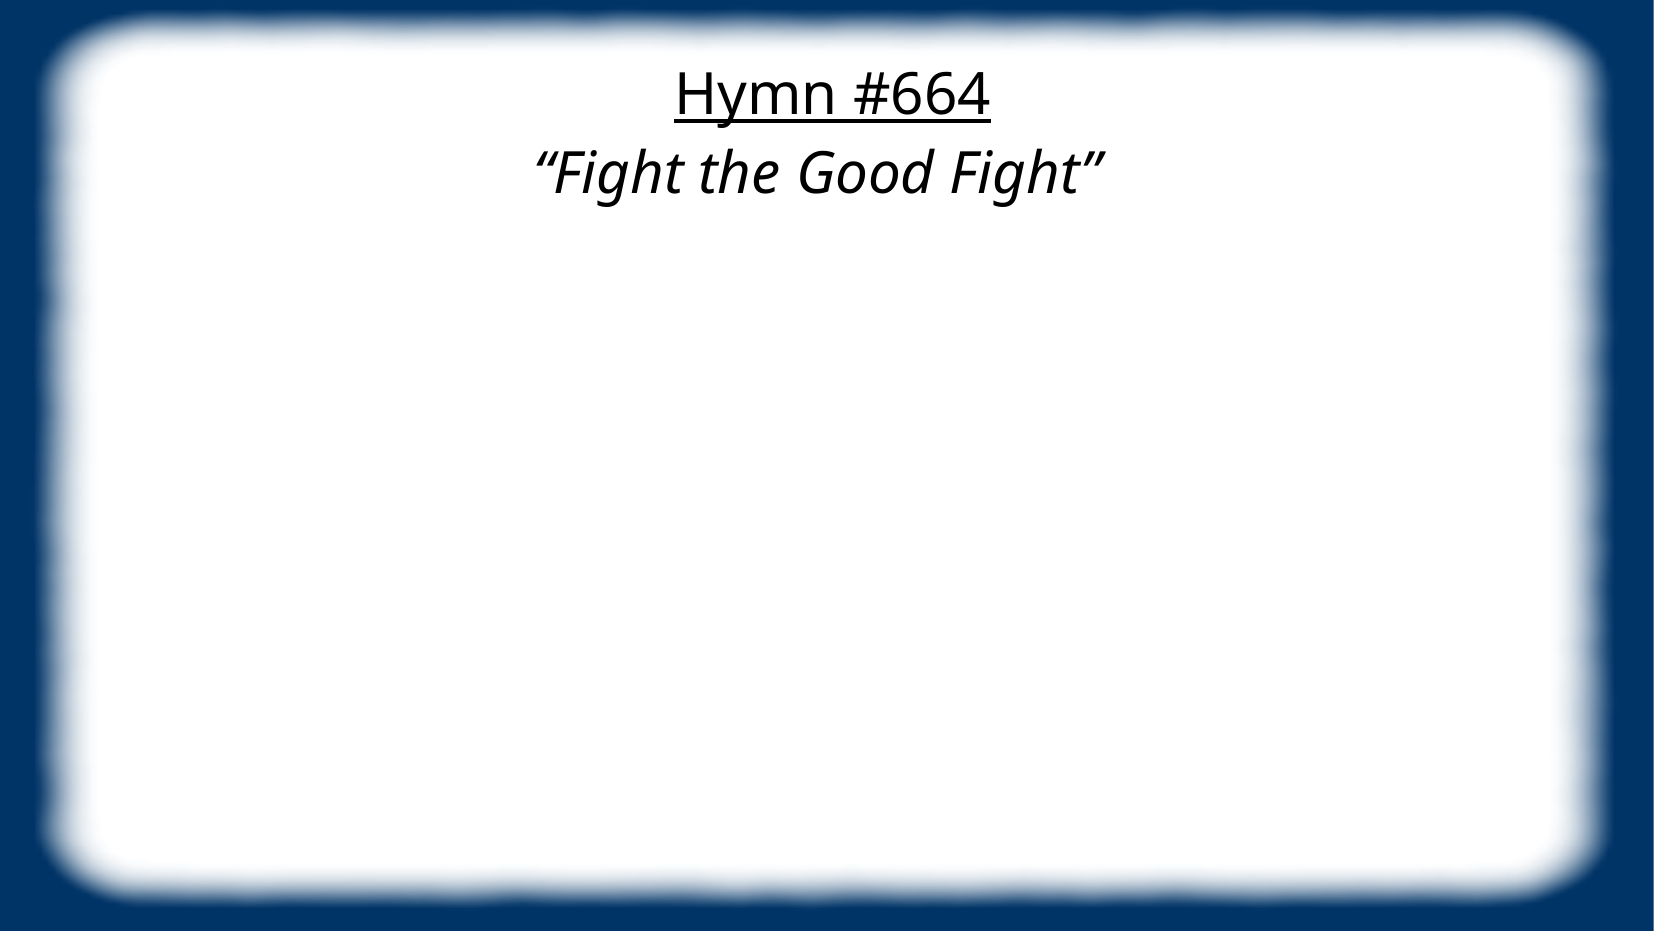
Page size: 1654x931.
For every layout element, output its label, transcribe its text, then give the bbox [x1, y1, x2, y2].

text_box Hymn #664 “Fight the Good Fight” [105, 45, 1561, 215]
picture [0, 0, 1654, 931]
